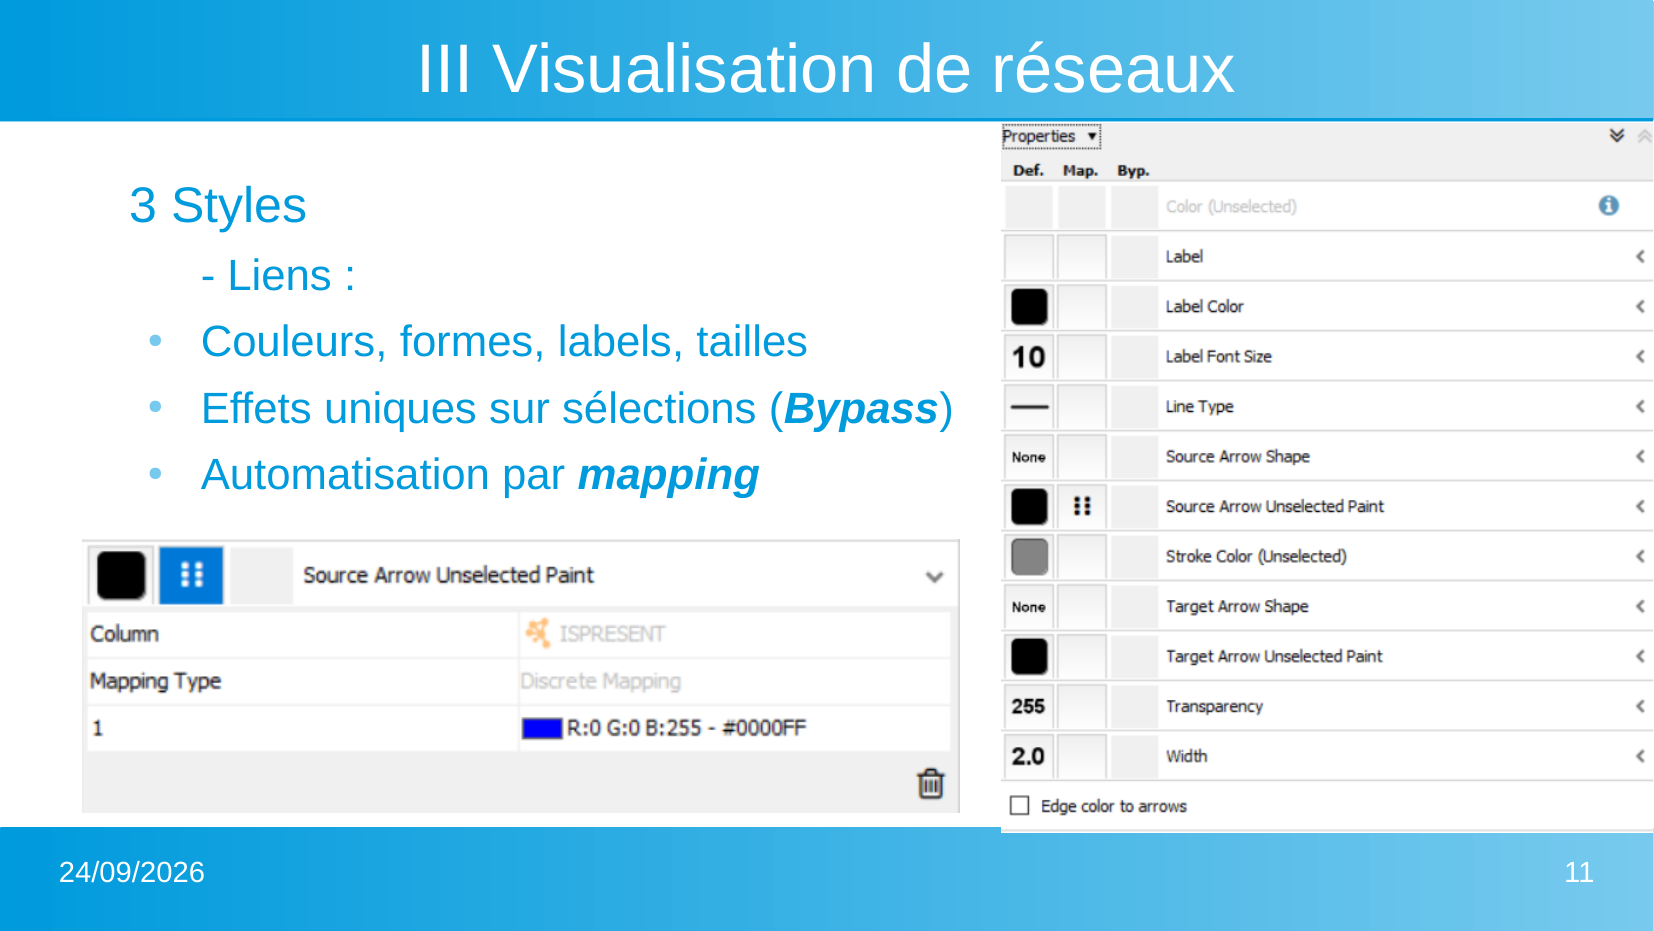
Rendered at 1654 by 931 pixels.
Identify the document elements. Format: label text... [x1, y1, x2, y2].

title III Visualisation de réseaux [59, 29, 1595, 108]
list 3 Styles - Liens : Couleurs, formes, labels, tailles Effets uniques sur sélections (Bypass) Automatisation par mapping [59, 177, 1001, 768]
picture [82, 539, 960, 813]
picture [1001, 123, 1654, 833]
